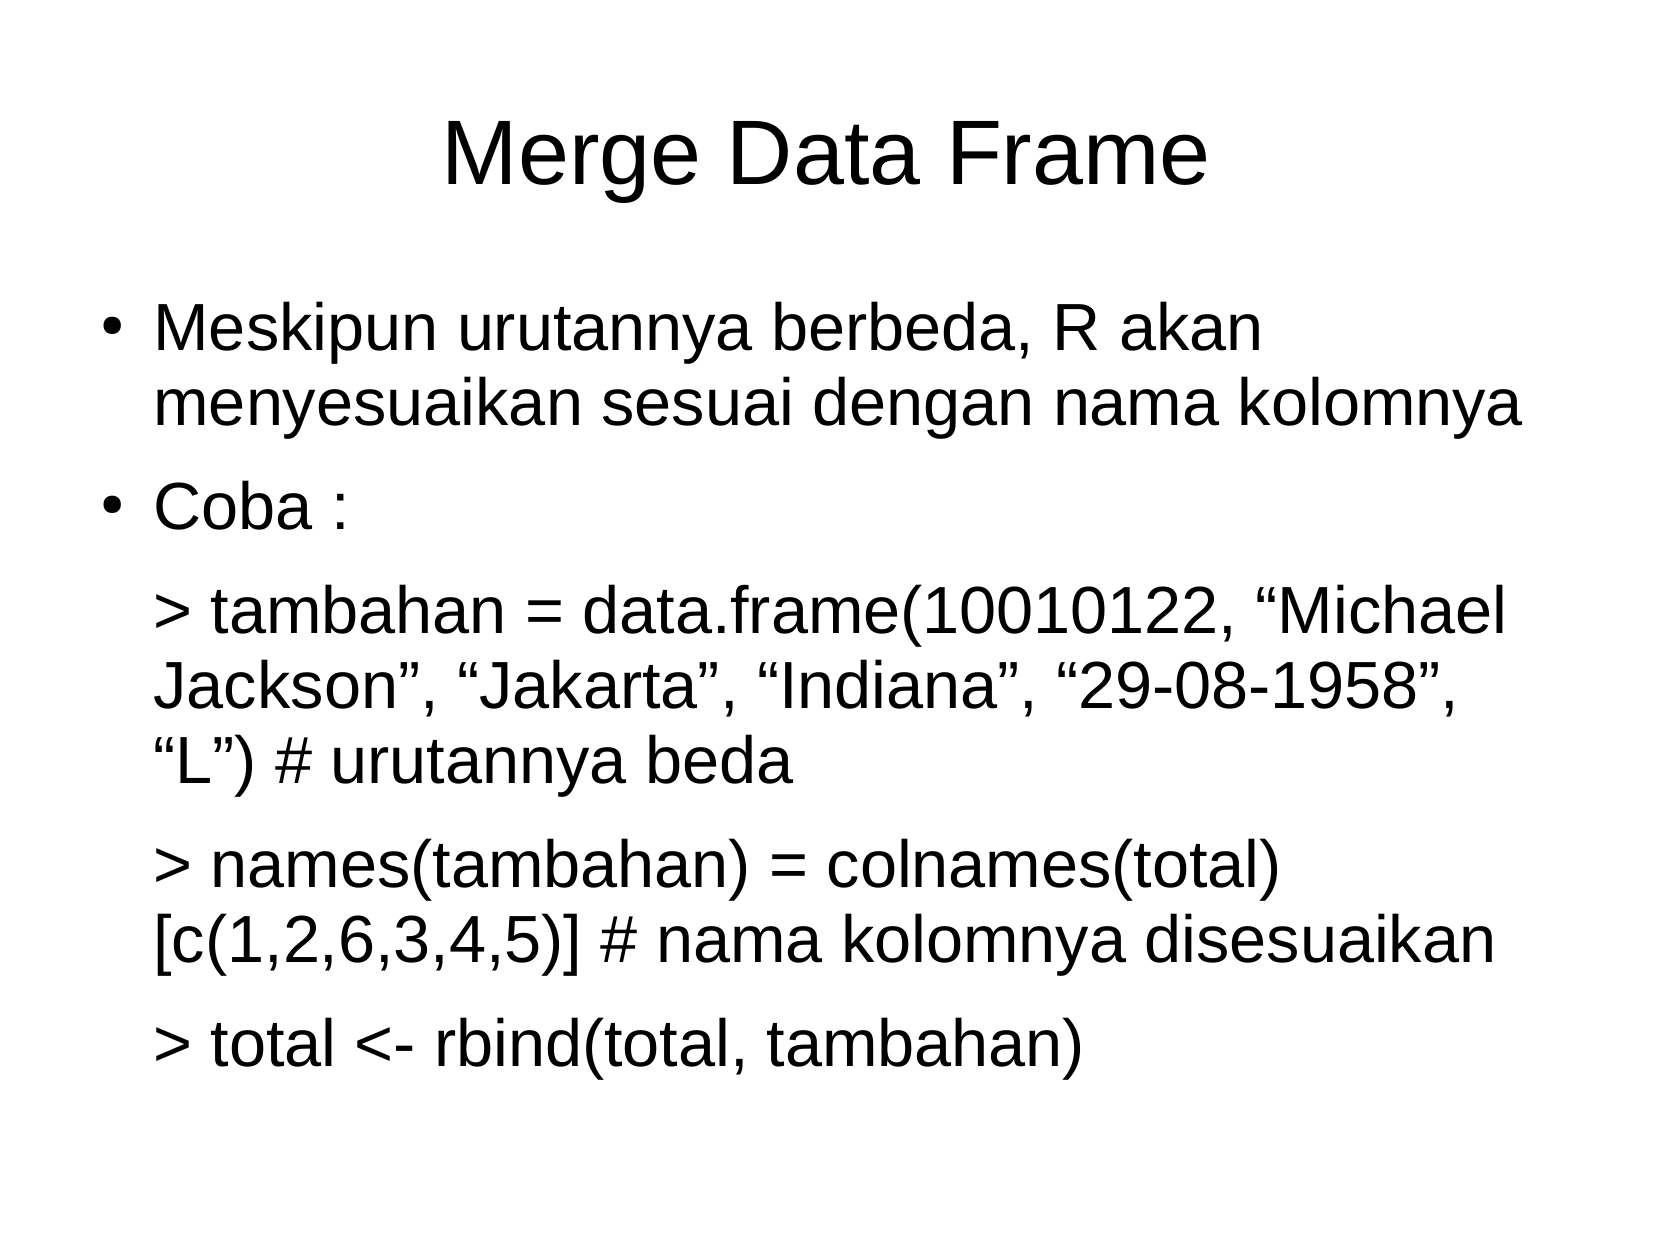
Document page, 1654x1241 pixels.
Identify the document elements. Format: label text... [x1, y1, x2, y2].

title Merge Data Frame [82, 49, 1571, 257]
list Meskipun urutannya berbeda, R akan menyesuaikan sesuai dengan nama kolomnya Coba : > tambahan = data.frame(10010122, “Michael Jackson”, “Jakarta”, “Indiana”, “29-08-1958”, “L”) # urutannya beda > names(tambahan) = colnames(total)[c(1,2,6,3,4,5)] # nama kolomnya disesuaikan > total <- rbind(total, tambahan) [82, 290, 1571, 1096]
